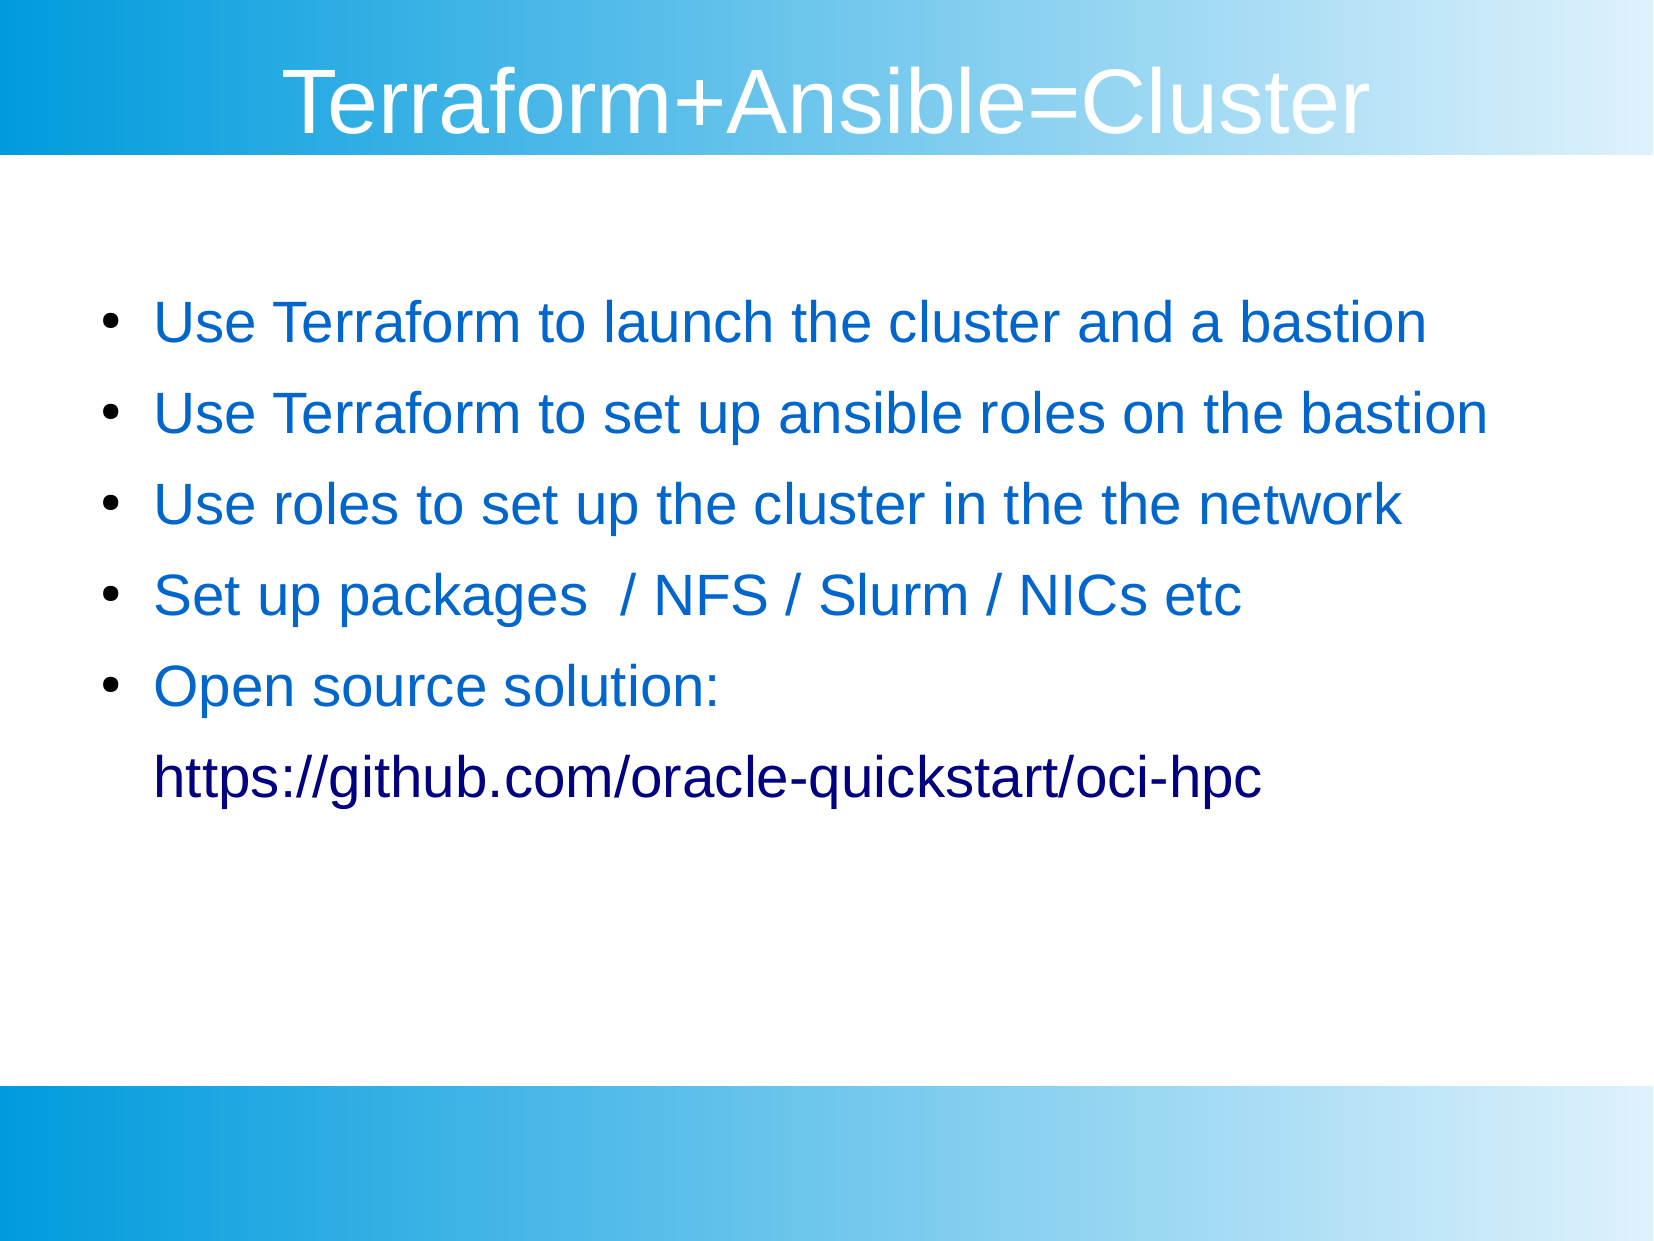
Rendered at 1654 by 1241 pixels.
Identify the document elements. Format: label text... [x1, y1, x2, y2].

list Use Terraform to launch the cluster and a bastion Use Terraform to set up ansible roles on the bastion Use roles to set up the cluster in the the network Set up packages / NFS / Slurm / NICs etc Open source solution: https://github.com/oracle-quickstart/oci-hpc [82, 290, 1571, 1010]
title Terraform+Ansible=Cluster [82, 49, 1571, 155]
